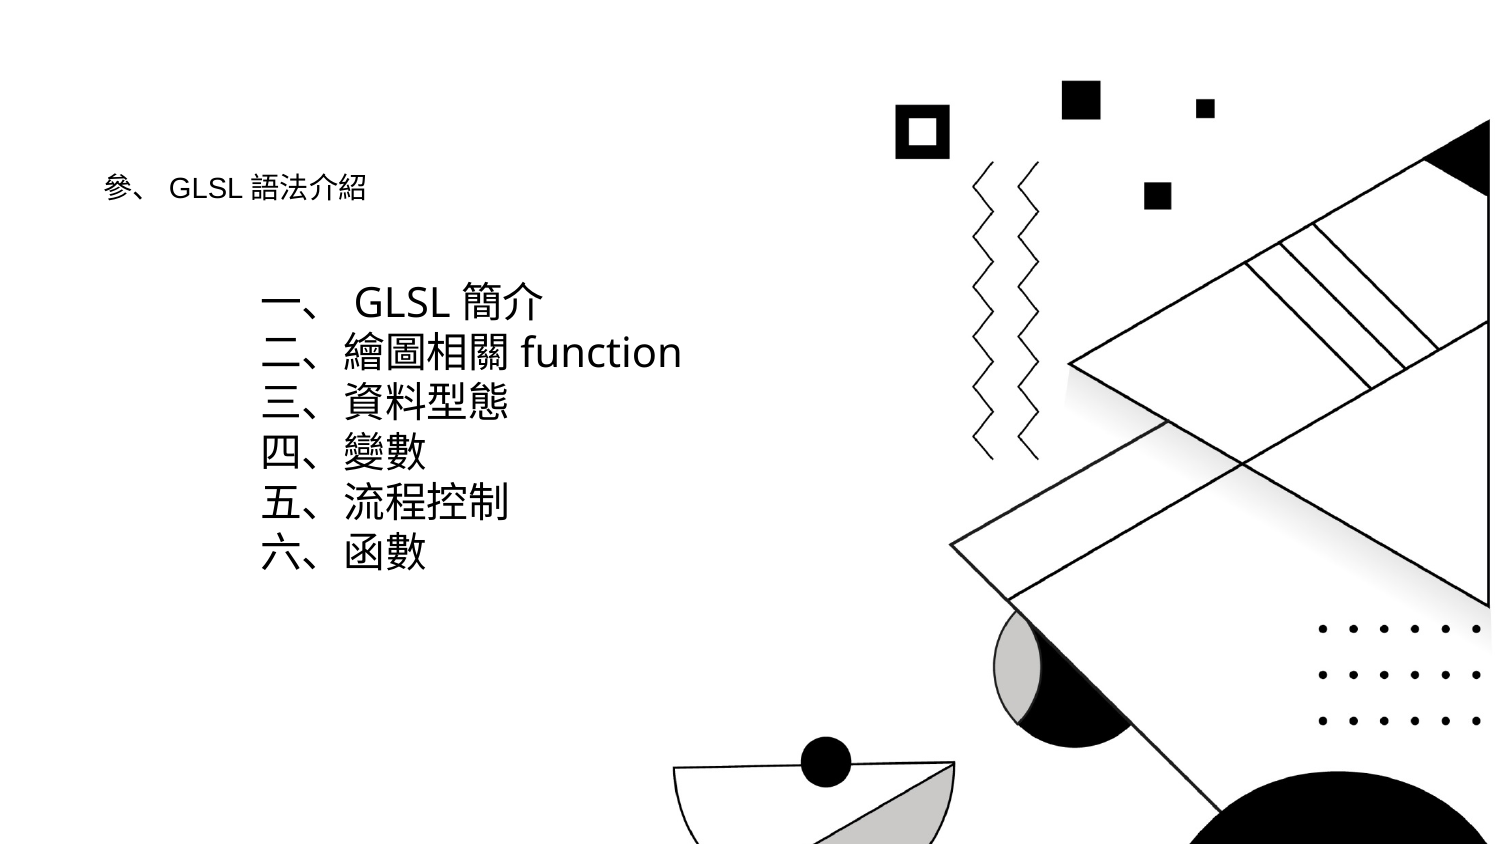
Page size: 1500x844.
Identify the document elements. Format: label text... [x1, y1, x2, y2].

picture [0, 2, 1500, 844]
text_box 一、GLSL簡介 二、繪圖相關function 三、資料型態 四、變數 五、流程控制 六、函數 [245, 268, 816, 584]
title 參、GLSL語法介紹 [88, 161, 1364, 330]
slide_number <number> [1104, 782, 1455, 827]
